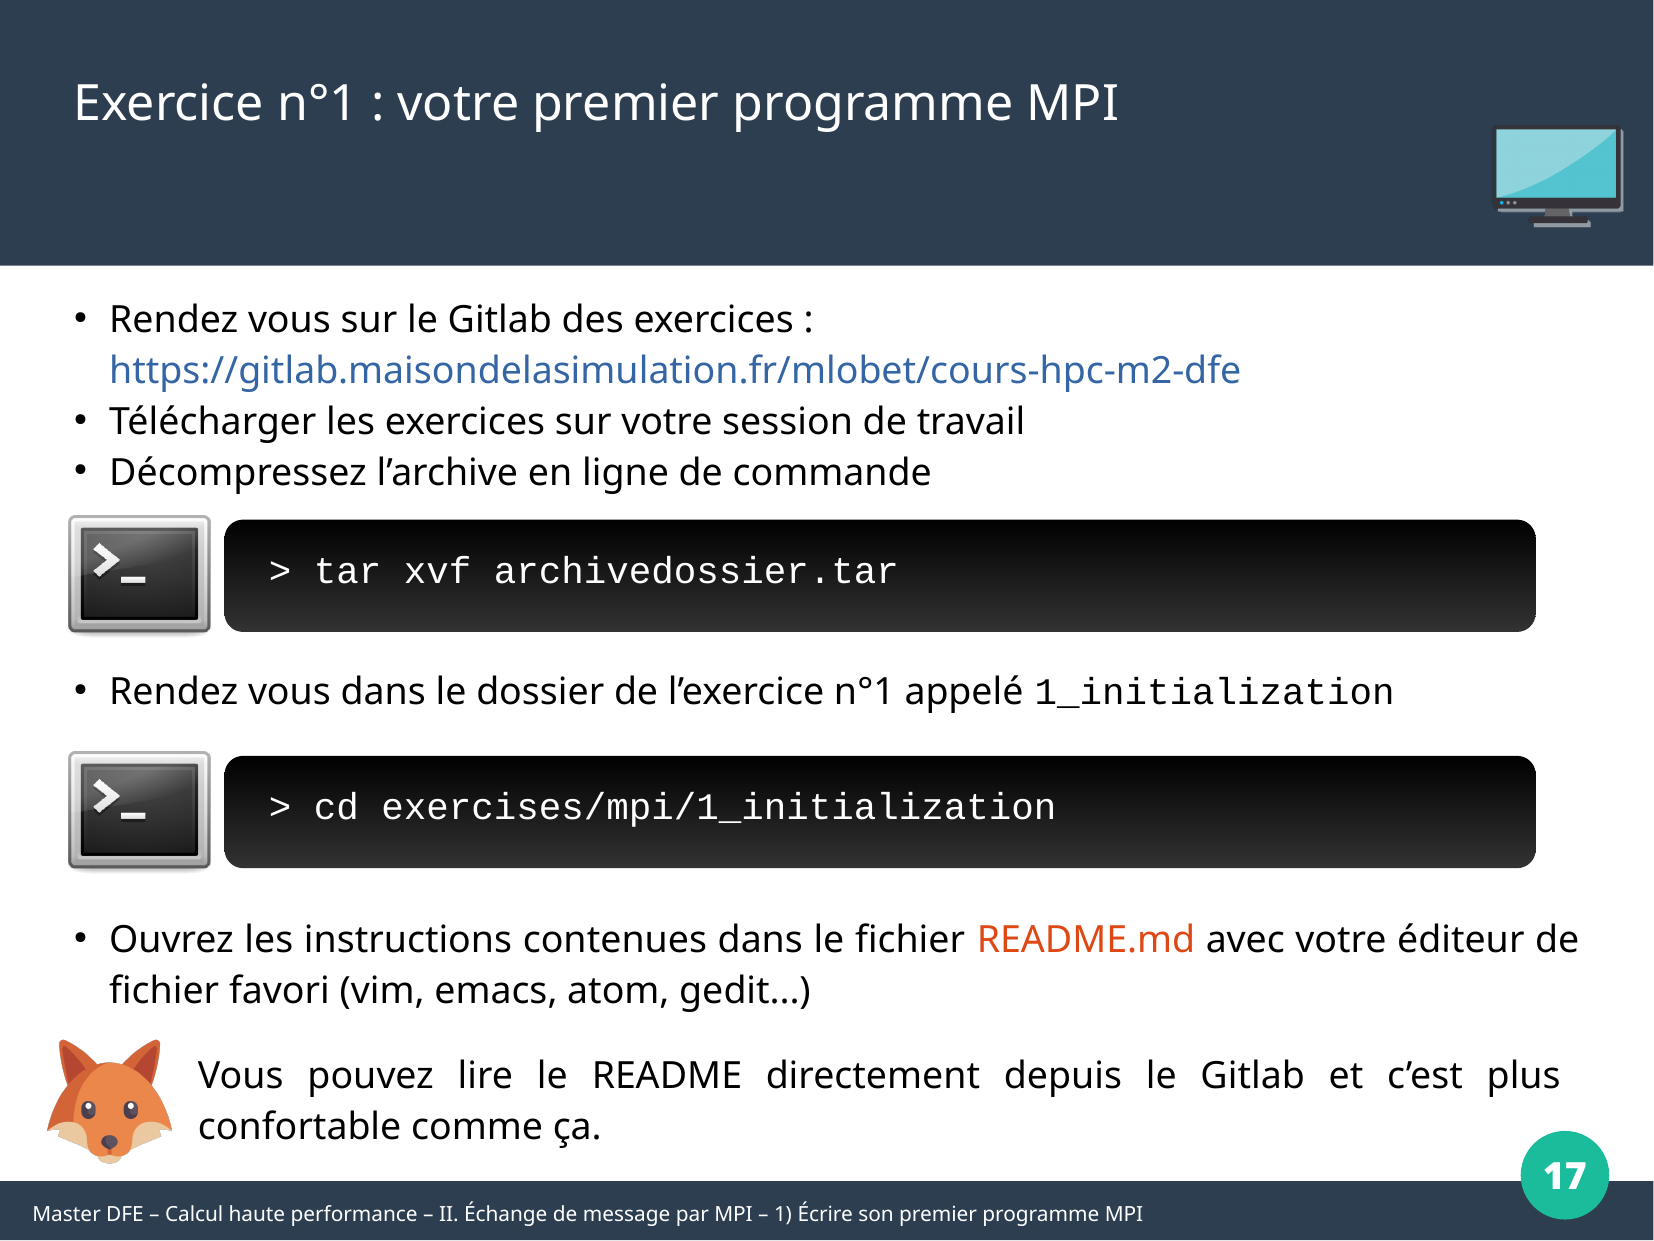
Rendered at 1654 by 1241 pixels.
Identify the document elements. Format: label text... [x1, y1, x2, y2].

picture [65, 751, 213, 875]
picture [1483, 100, 1630, 249]
text_box Exercice n°1 : votre premier programme MPI [59, 59, 1477, 187]
text_box Master DFE – Calcul haute performance – II. Échange de message par MPI – 1) Écrire son premier programme MPI [17, 1191, 1436, 1235]
text_box Vous pouvez lire le README directement depuis le Gitlab et c’est plus confortable comme ça. [183, 1041, 1577, 1158]
picture [47, 1039, 172, 1164]
text_box Rendez vous sur le Gitlab des exercices : https://gitlab.maisondelasimulation.fr/mlobet/cours-hpc-m2-dfe Télécharger les exercices sur votre session de travail Décompressez l’archive en ligne de commande [59, 285, 1619, 504]
text_box [224, 519, 1536, 632]
text_box > tar xvf archivedossier.tar [253, 545, 1524, 638]
text_box Ouvrez les instructions contenues dans le fichier README.md avec votre éditeur de fichier favori (vim, emacs, atom, gedit...) [59, 905, 1595, 1022]
text_box Rendez vous dans le dossier de l’exercice n°1 appelé 1_initialization [59, 657, 1595, 751]
text_box [224, 755, 1536, 869]
text_box > cd exercises/mpi/1_initialization [254, 781, 1524, 875]
picture [65, 515, 213, 638]
